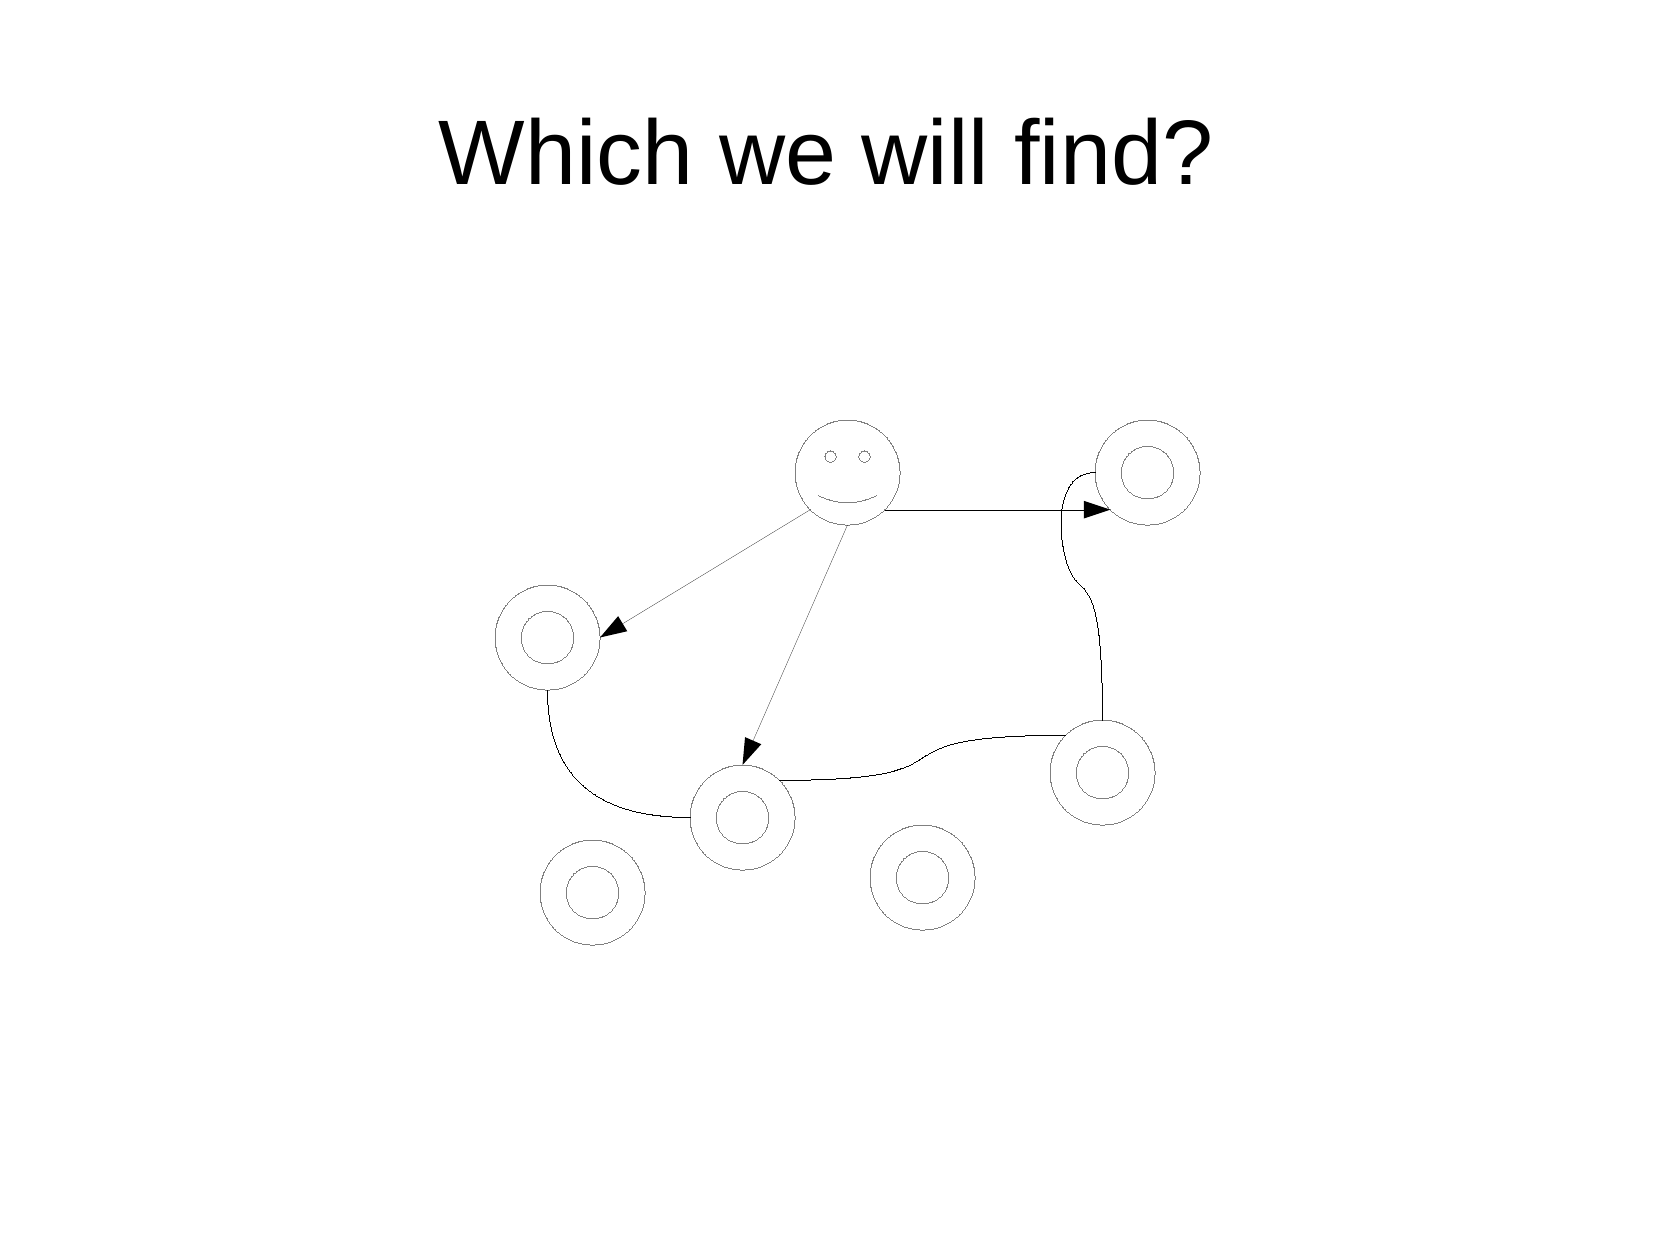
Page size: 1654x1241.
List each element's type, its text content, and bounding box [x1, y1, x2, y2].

text_box [1095, 420, 1201, 526]
text_box [1050, 720, 1156, 826]
text_box [690, 765, 796, 871]
text_box [795, 420, 901, 526]
text_box [870, 825, 976, 931]
text_box [495, 585, 601, 691]
title Which we will find? [82, 49, 1571, 257]
text_box [540, 840, 646, 946]
